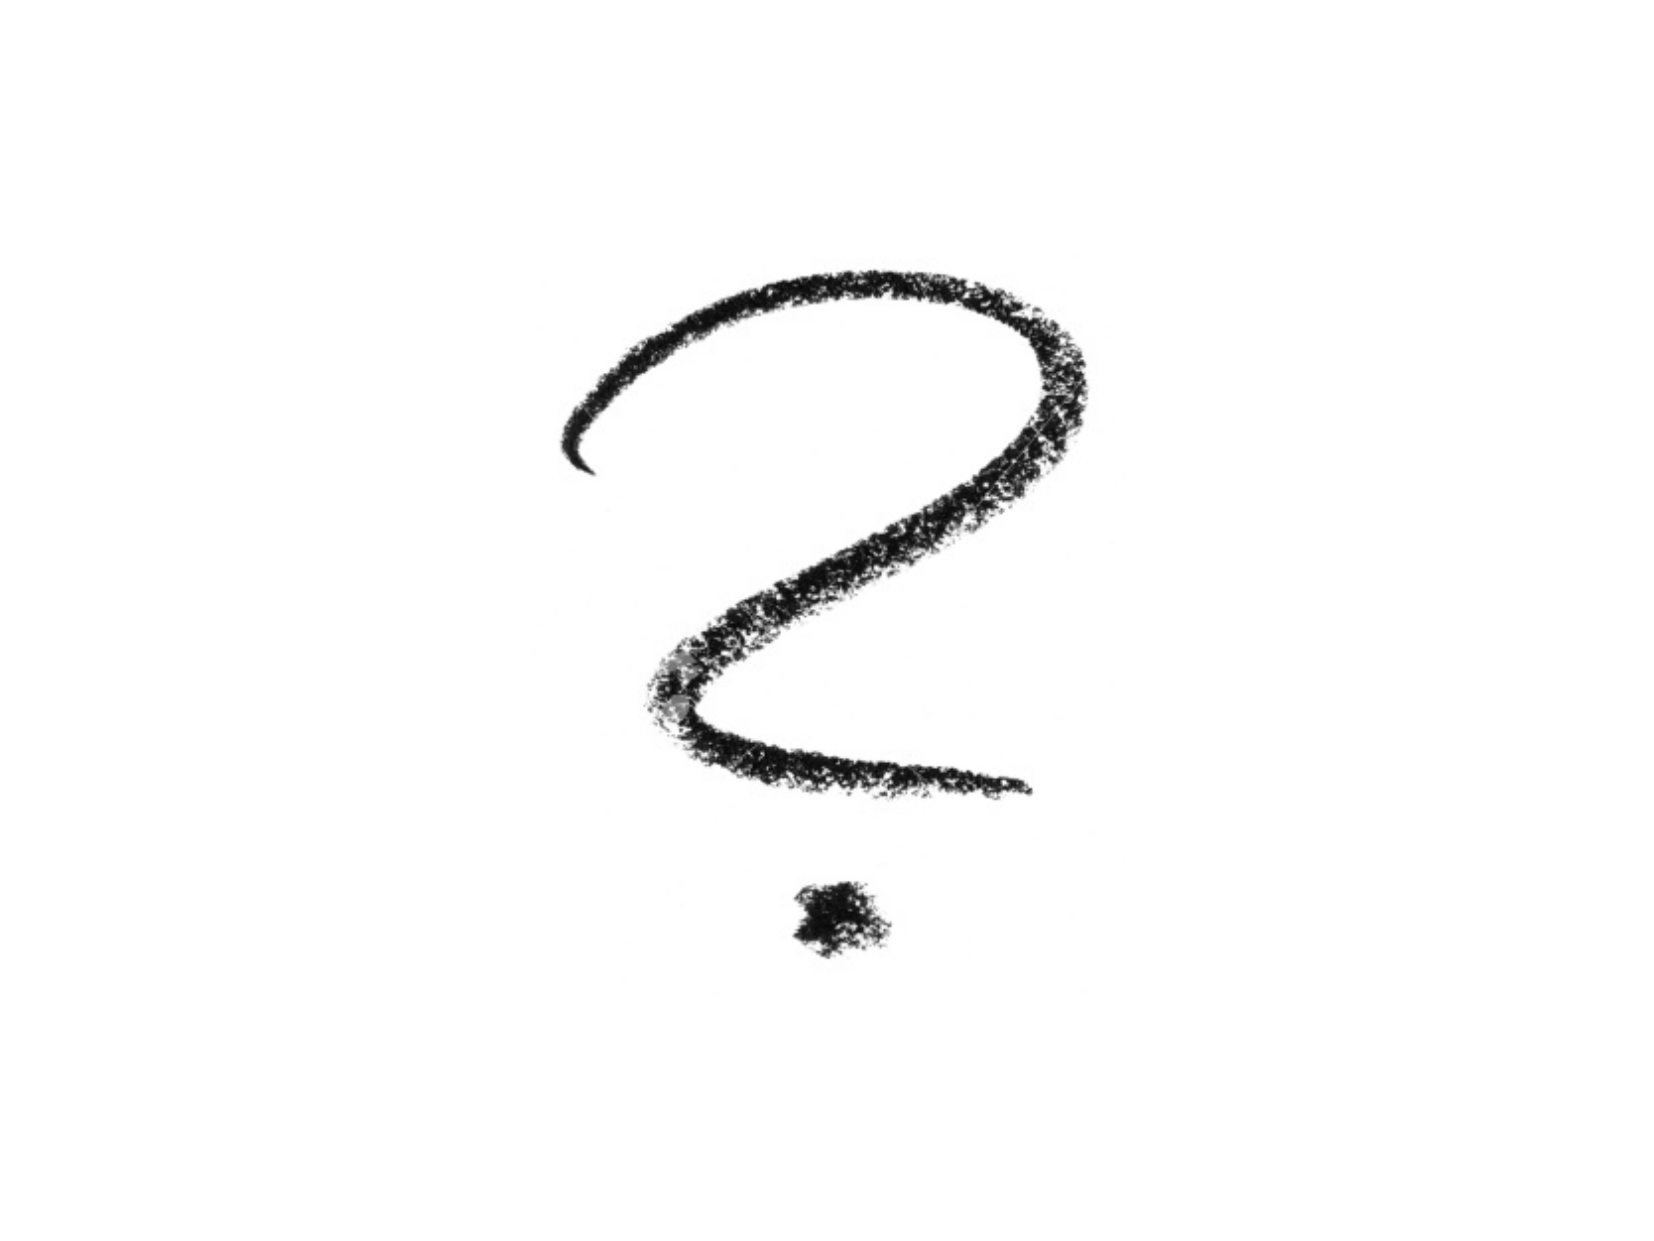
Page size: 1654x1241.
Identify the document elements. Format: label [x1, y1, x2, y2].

picture [527, 243, 1126, 997]
